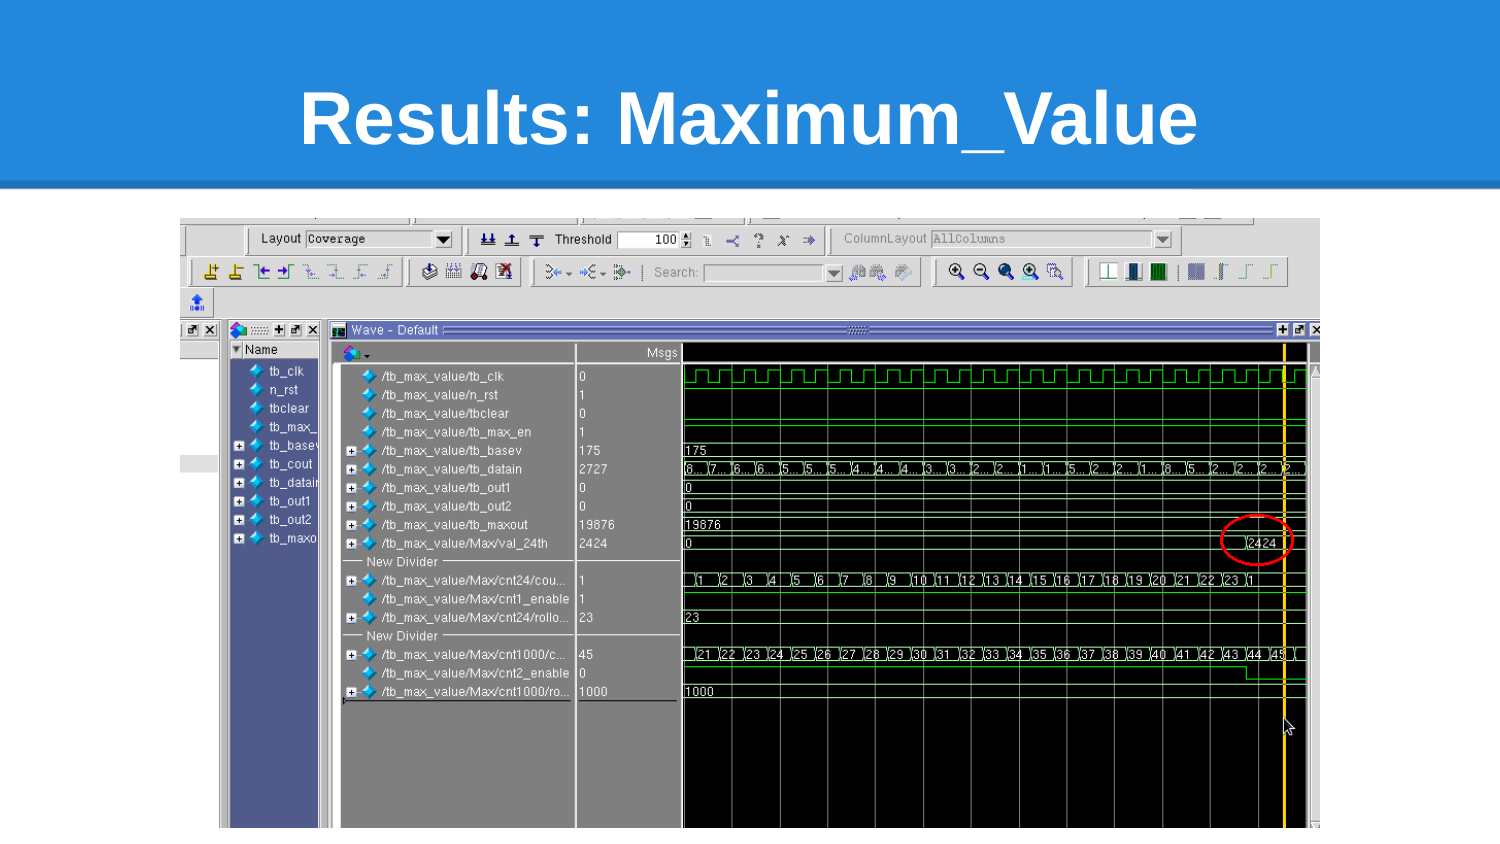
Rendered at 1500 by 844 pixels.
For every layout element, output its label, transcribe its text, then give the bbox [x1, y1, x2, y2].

title Results: Maximum_Value [75, 33, 1425, 175]
picture [180, 218, 1320, 828]
